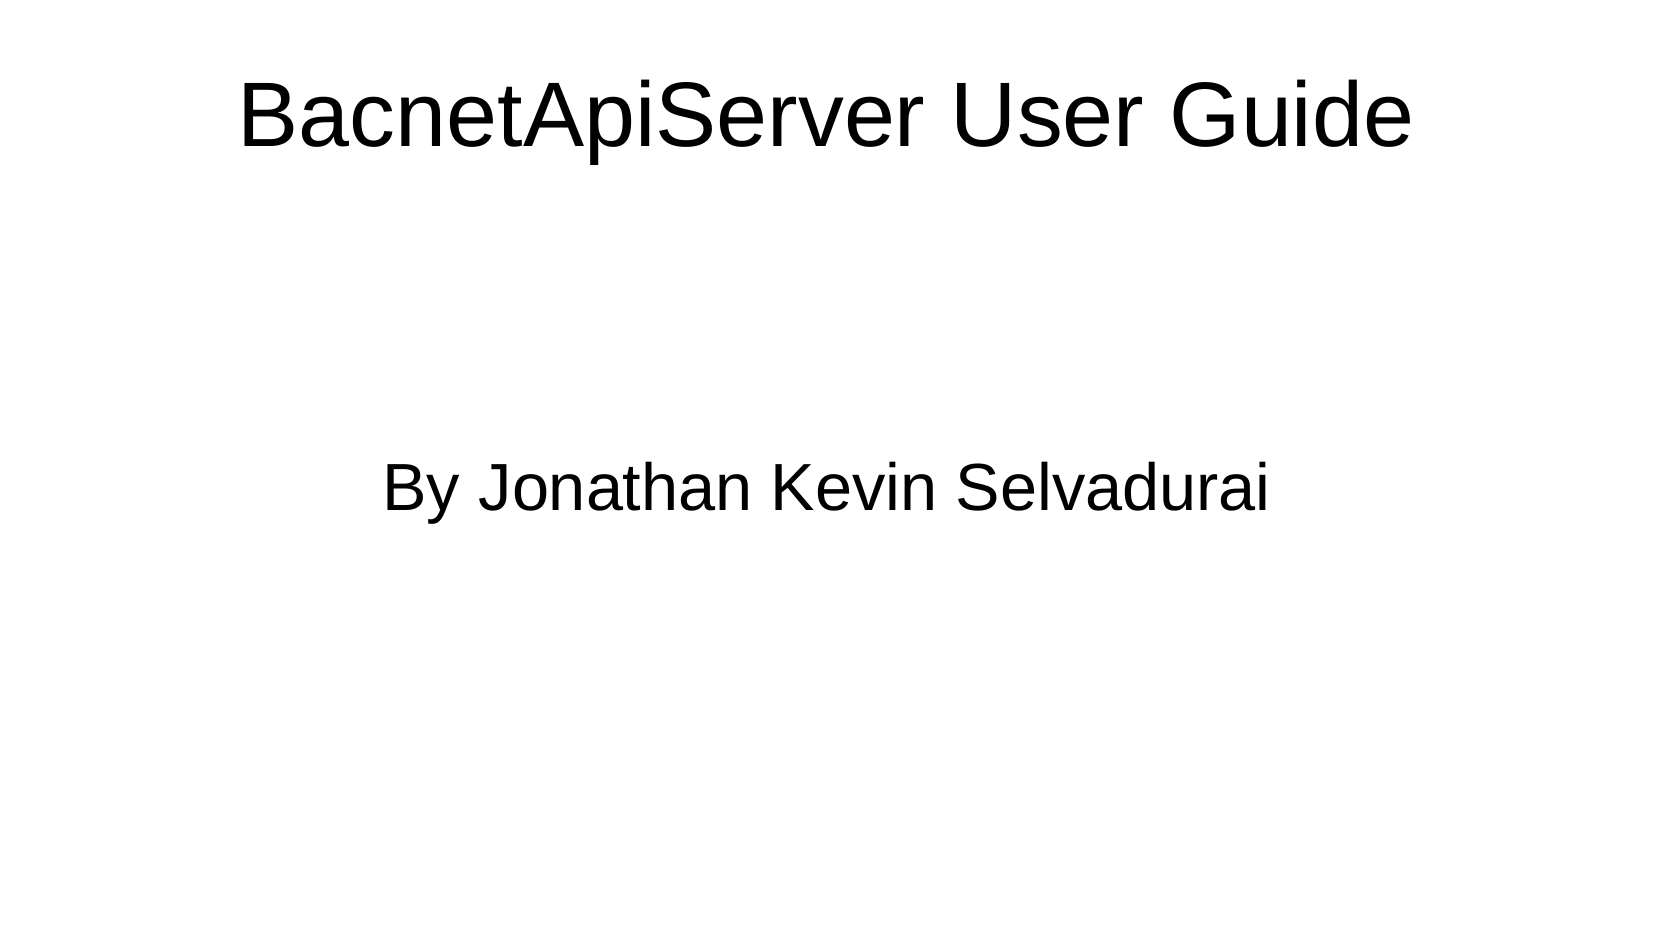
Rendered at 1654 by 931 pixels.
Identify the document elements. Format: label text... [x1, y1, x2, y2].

subtitle By Jonathan Kevin Selvadurai [82, 217, 1571, 758]
title BacnetApiServer User Guide [82, 37, 1571, 193]
